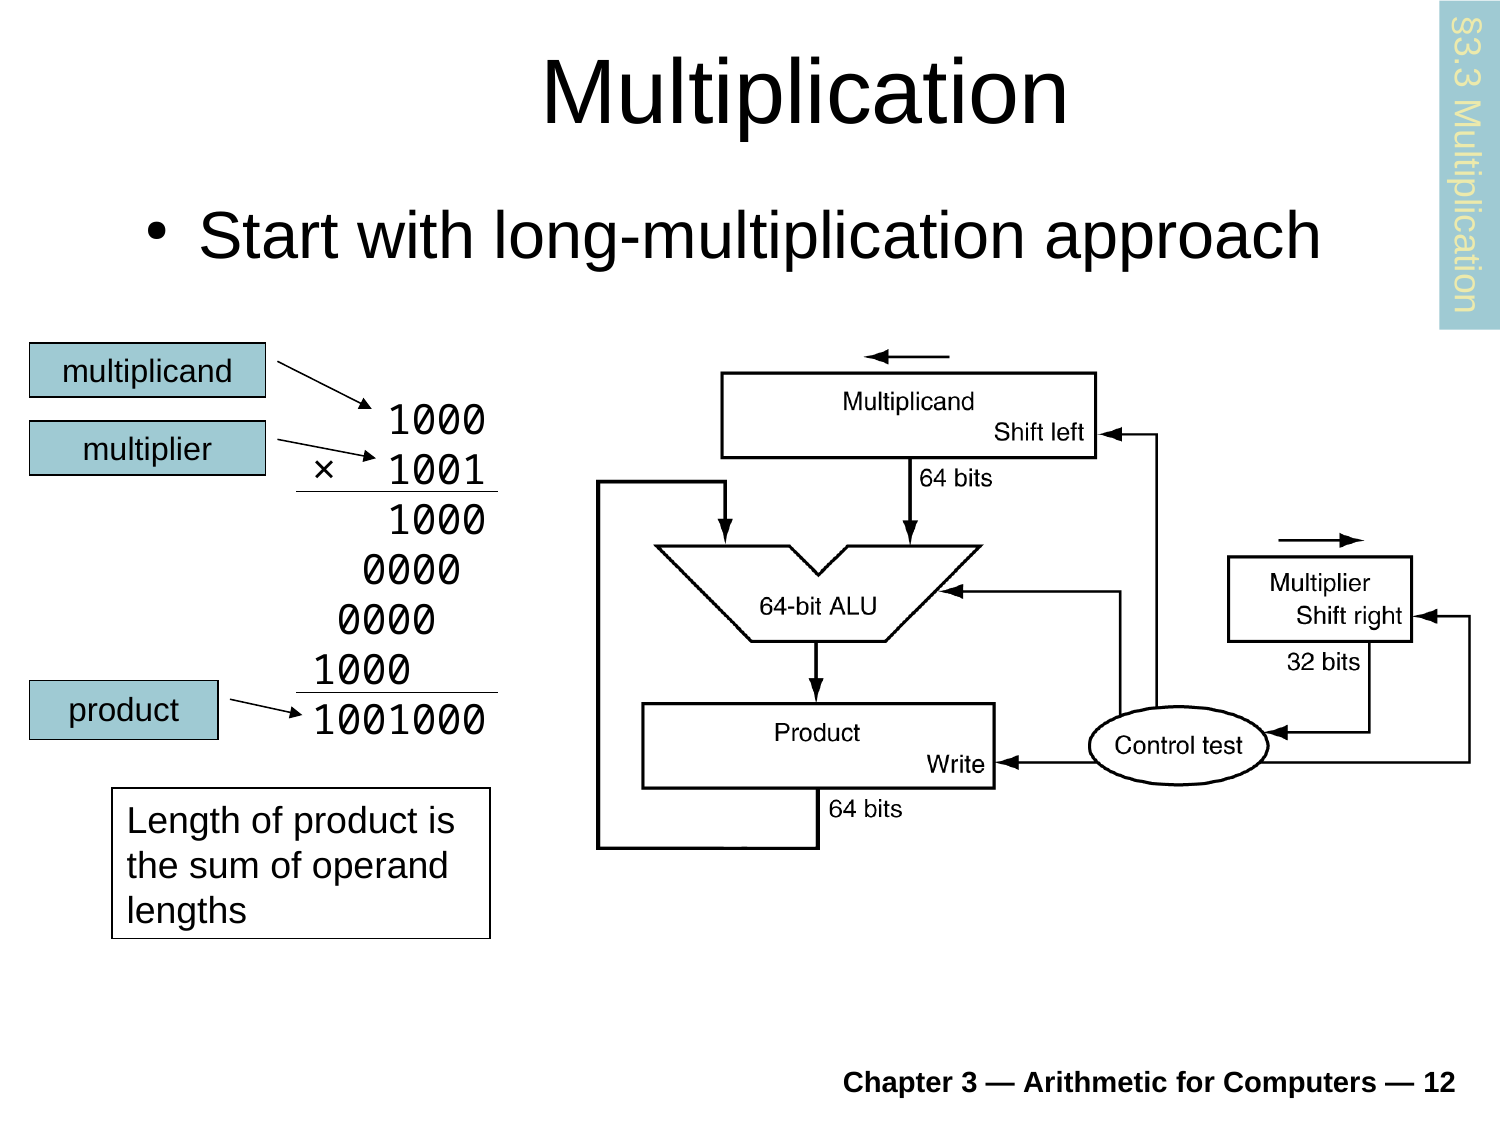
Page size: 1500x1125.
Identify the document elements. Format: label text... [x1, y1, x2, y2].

text_box product [29, 681, 218, 740]
text_box §3.3 Multiplication [1439, 0, 1500, 330]
text_box 1000 × 1001 1000 0000 0000 1000 1001000 [296, 385, 502, 752]
text_box multiplier [29, 421, 266, 475]
picture [596, 349, 1471, 850]
list Start with long-multiplication approach [112, 184, 1439, 311]
text_box Length of product is the sum of operand lengths [111, 787, 491, 939]
title Multiplication [112, 23, 1439, 149]
text_box Chapter 3 — Arithmetic for Computers — <number> [277, 1046, 1471, 1106]
text_box multiplicand [29, 343, 266, 397]
